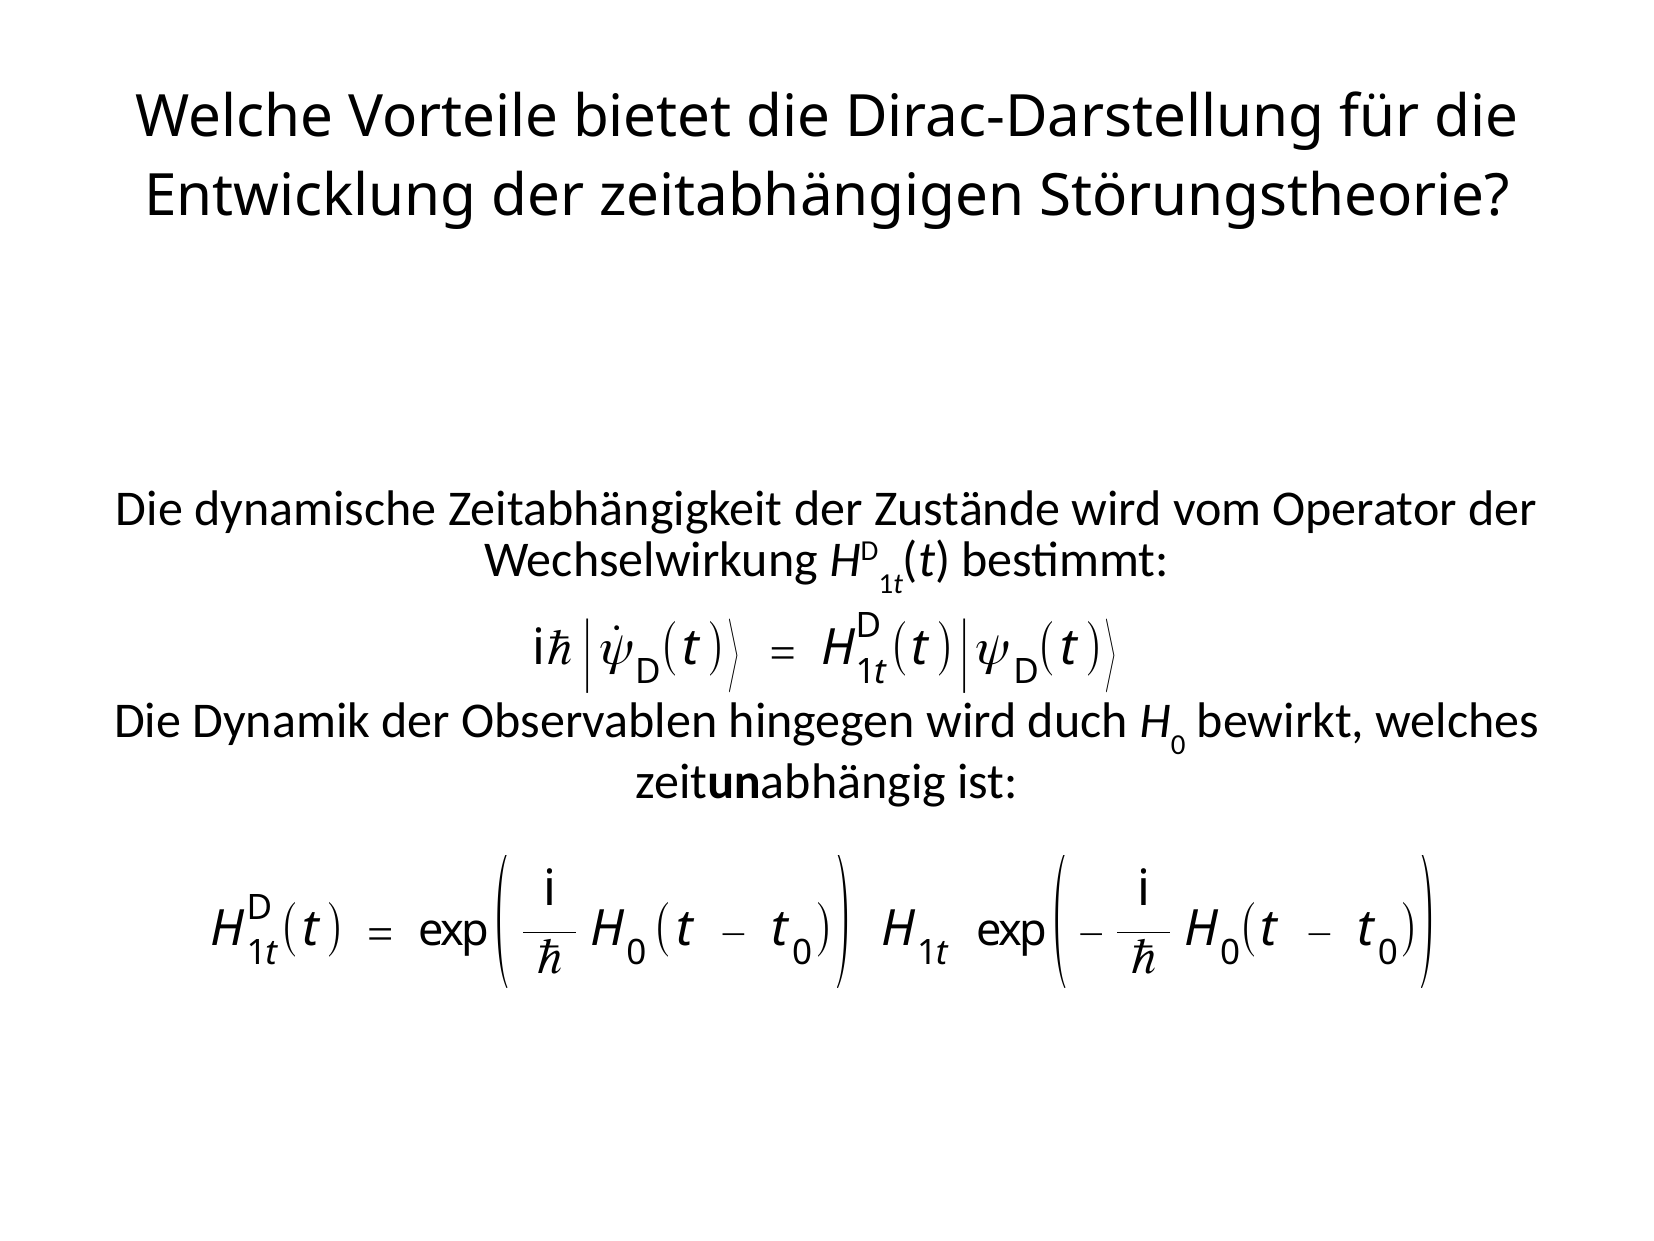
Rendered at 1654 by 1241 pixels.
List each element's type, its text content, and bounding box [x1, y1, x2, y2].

title Welche Vorteile bietet die Dirac-Darstellung für die Entwicklung der zeitabhängigen Störungstheorie? [82, 49, 1571, 257]
chart [204, 855, 1449, 988]
subtitle Die dynamische Zeitabhängigkeit der Zustände wird vom Operator der Wechselwirkung HD1t(t) bestimmt: Die Dynamik der Observablen hingegen wird duch H0 bewirkt, welches zeitunabhängig ist: [82, 290, 1571, 1010]
chart [525, 605, 1128, 694]
